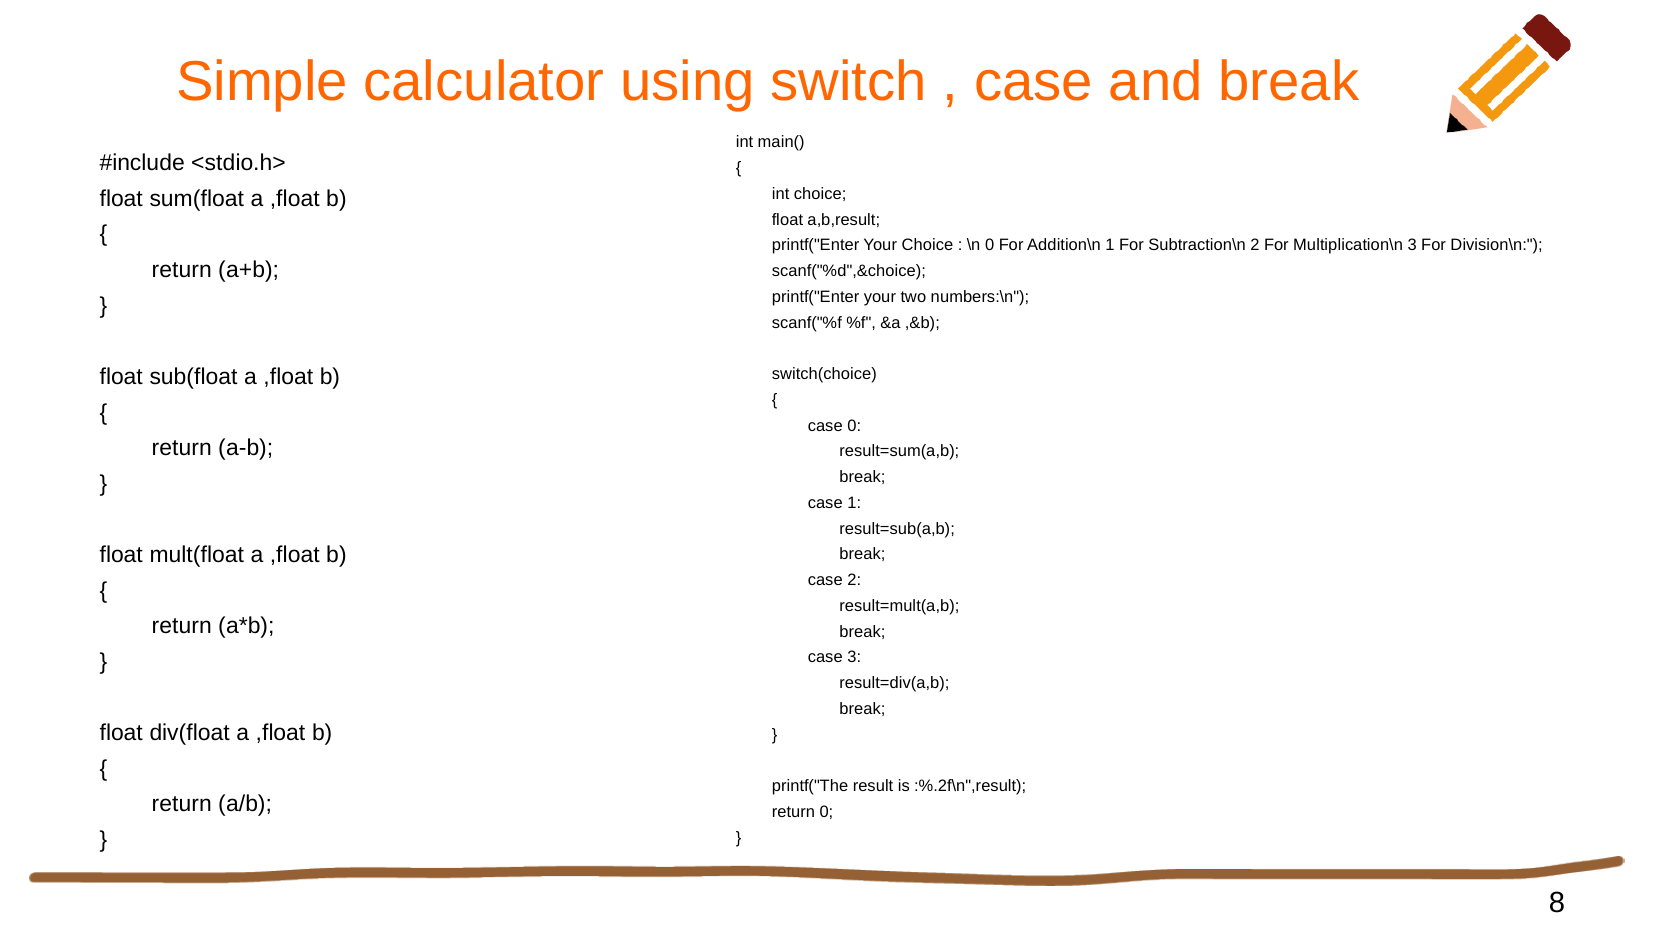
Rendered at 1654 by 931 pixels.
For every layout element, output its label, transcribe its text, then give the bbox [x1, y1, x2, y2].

picture [29, 856, 1625, 886]
title Simple calculator using switch , case and break [88, 29, 1447, 133]
list int main() { int choice; float a,b,result; printf("Enter Your Choice : \n 0 For Addition\n 1 For Subtraction\n 2 For Multiplication\n 3 For Division\n:"); scanf("%d",&choice); printf("Enter your two numbers:\n"); scanf("%f %f", &a ,&b); switch(choice) { case 0: result=sum(a,b); break; case 1: result=sub(a,b); break; case 2: result=mult(a,b); break; case 3: result=div(a,b); break; } printf("The result is :%.2f\n",result); return 0; } [712, 132, 1576, 863]
list #include <stdio.h> float sum(float a ,float b) { return (a+b); } float sub(float a ,float b) { return (a-b); } float mult(float a ,float b) { return (a*b); } float div(float a ,float b) { return (a/b); } [67, 150, 712, 863]
picture [1446, 14, 1571, 132]
